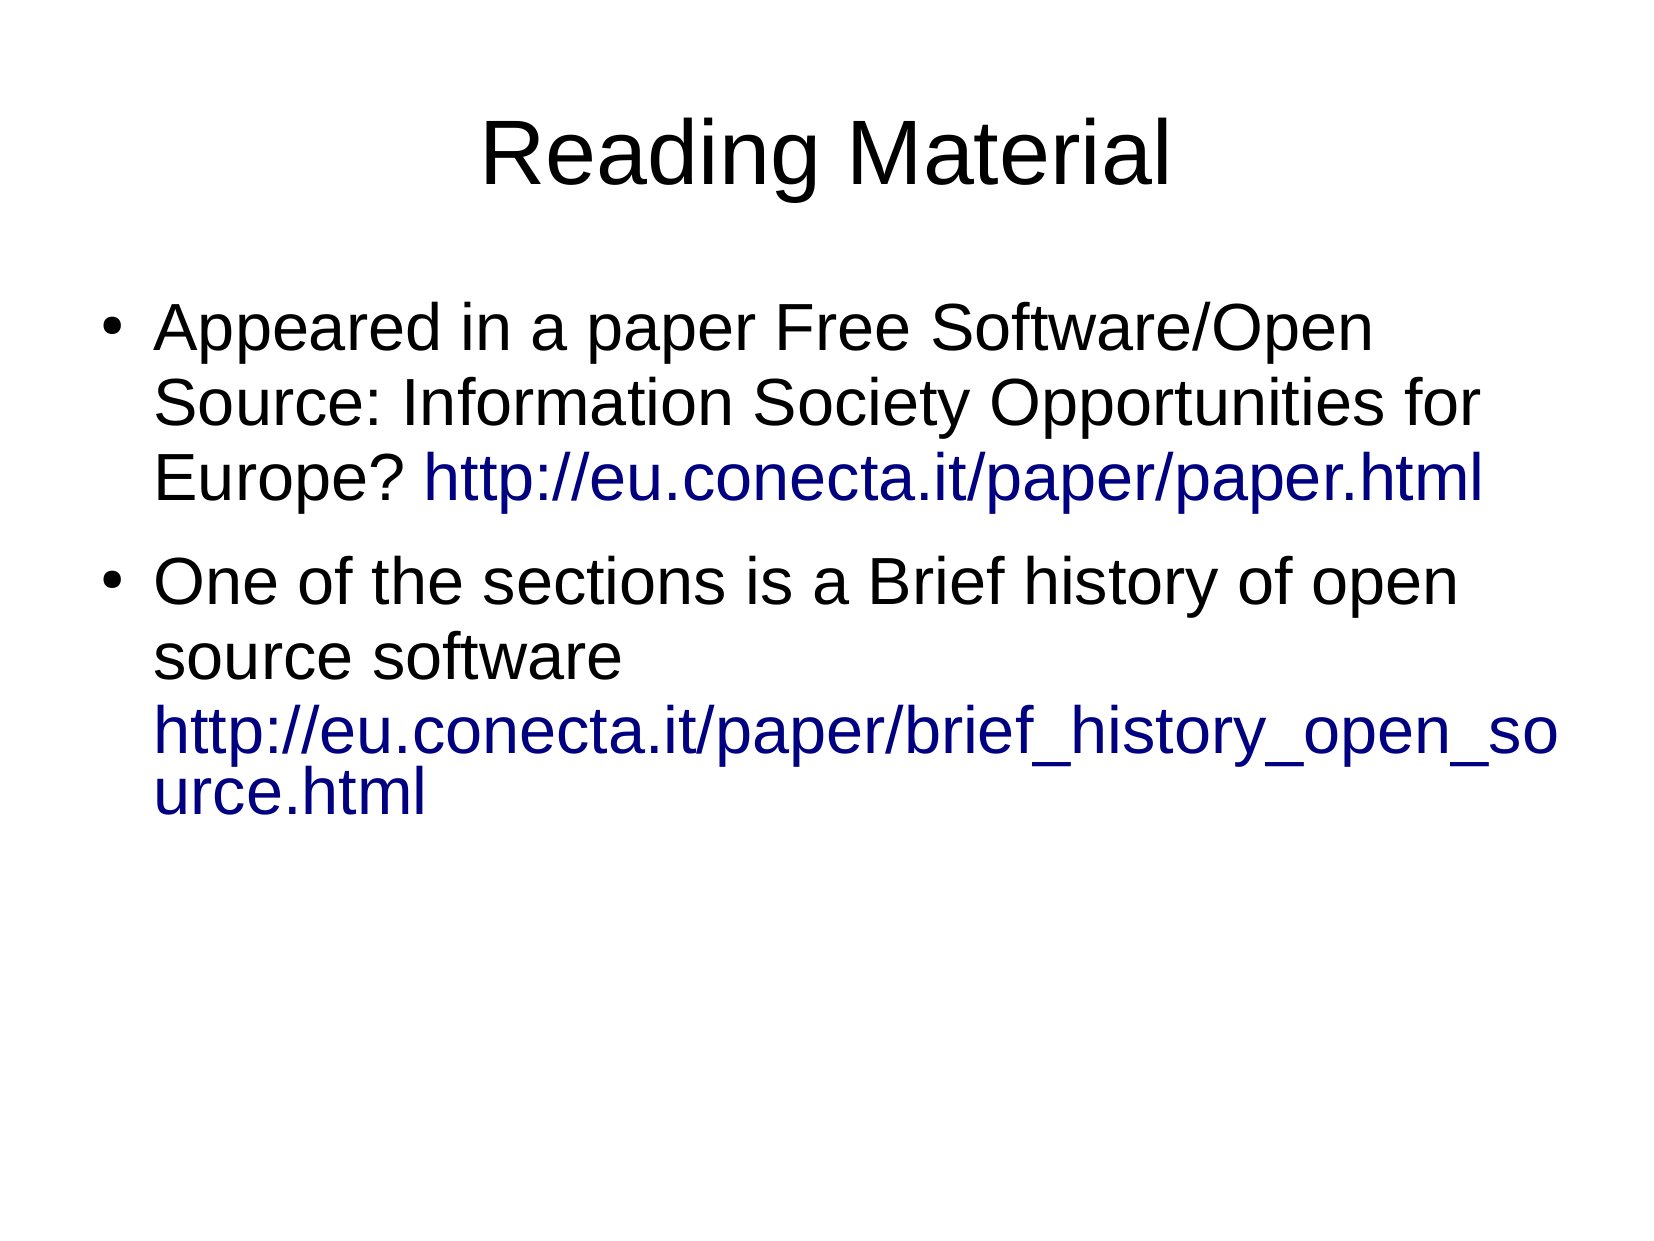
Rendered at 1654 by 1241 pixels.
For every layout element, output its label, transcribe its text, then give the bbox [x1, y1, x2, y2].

title Reading Material [82, 49, 1571, 257]
list Appeared in a paper Free Software/Open Source: Information Society Opportunities for Europe? http://eu.conecta.it/paper/paper.html One of the sections is a Brief history of open source software http://eu.conecta.it/paper/brief_history_open_source.html [82, 290, 1571, 1010]
